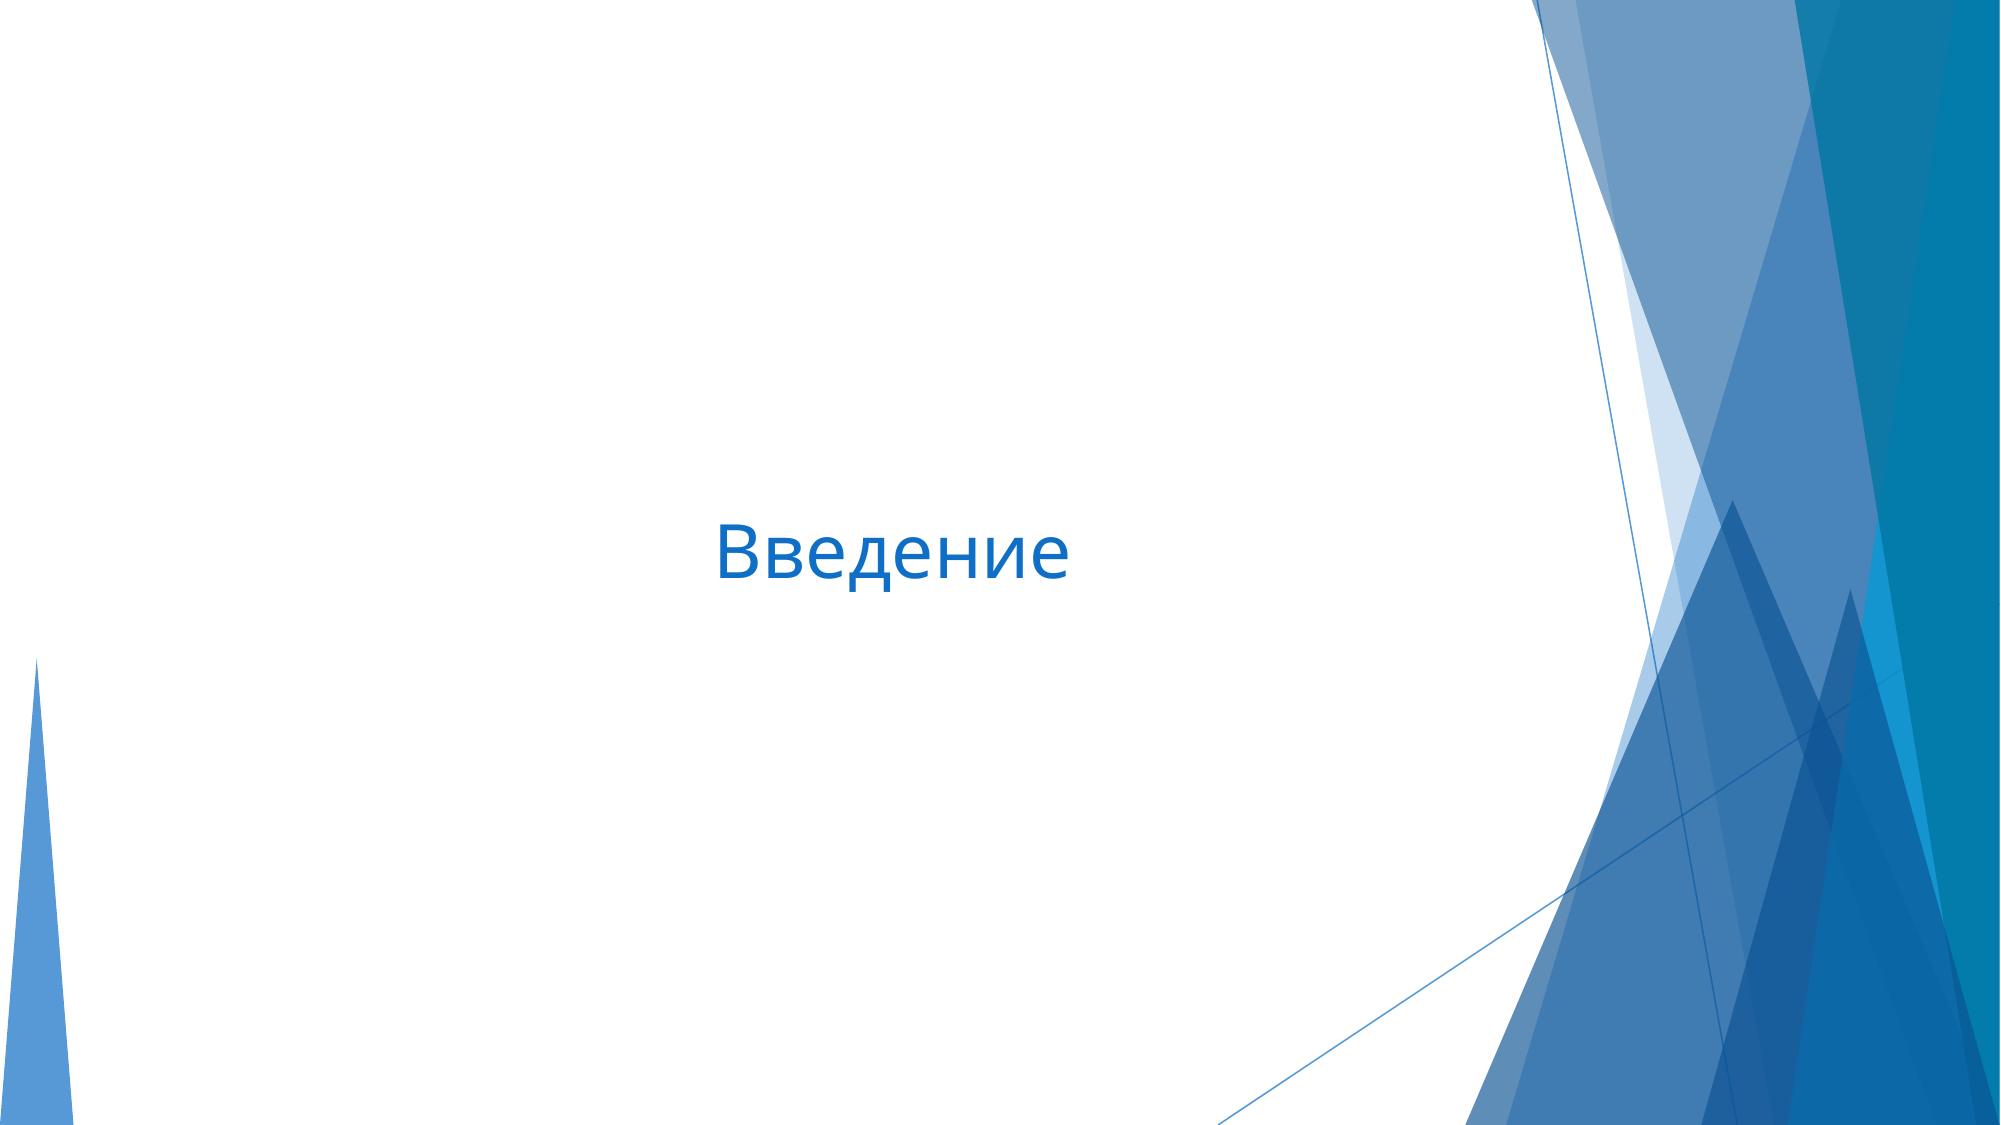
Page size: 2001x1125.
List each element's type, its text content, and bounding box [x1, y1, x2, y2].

title Введение [0, 496, 1787, 629]
